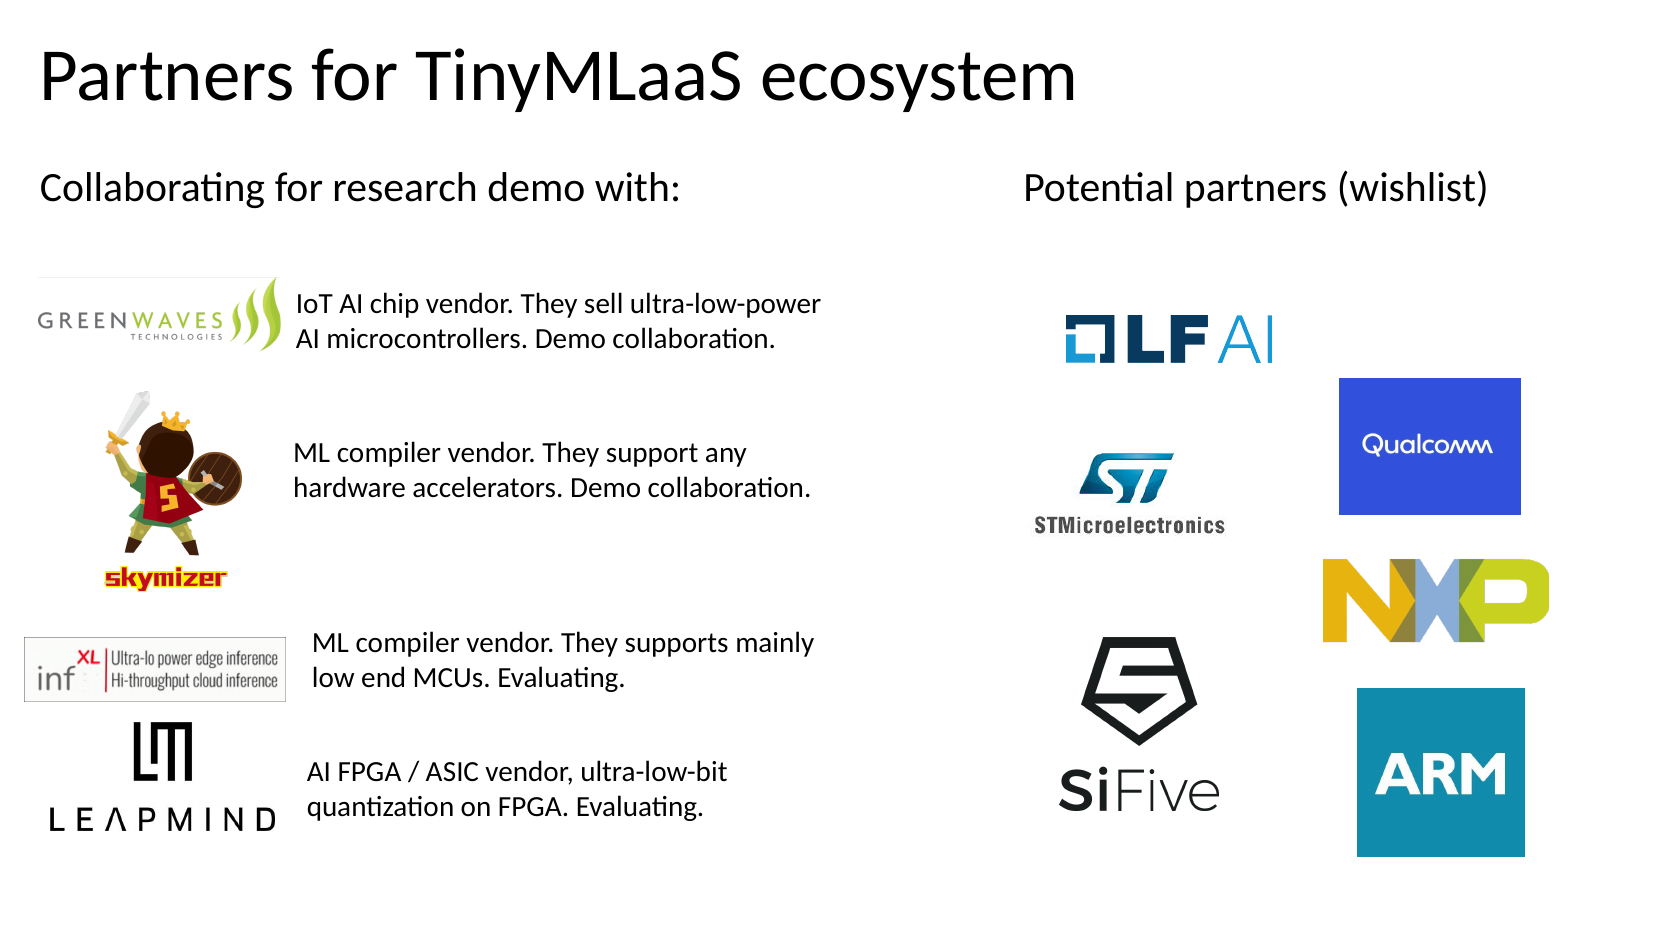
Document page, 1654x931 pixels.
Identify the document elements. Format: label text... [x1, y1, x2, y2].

picture [1357, 688, 1525, 857]
picture [1339, 378, 1521, 515]
picture [24, 637, 286, 702]
picture [1323, 552, 1549, 649]
text_box IoT AI chip vendor. They sell ultra-low-power AI microcontrollers. Demo collaboration. [280, 276, 853, 363]
text_box AI FPGA / ASIC vendor, ultra-low-bit quantization on FPGA. Evaluating. [291, 744, 877, 831]
text_box ML compiler vendor. They support any hardware accelerators. Demo collaboration. [278, 425, 876, 512]
picture [992, 412, 1267, 572]
picture [104, 392, 242, 592]
picture [1066, 315, 1272, 363]
picture [37, 277, 280, 352]
picture [1059, 637, 1219, 811]
text_box Partners for TinyMLaaS ecosystem [24, 18, 1282, 125]
text_box ML compiler vendor. They supports mainly low end MCUs. Evaluating. [296, 616, 870, 702]
text_box Potential partners (wishlist) [1008, 152, 1536, 218]
picture [50, 722, 275, 831]
text_box Collaborating for research demo with: [25, 152, 723, 218]
